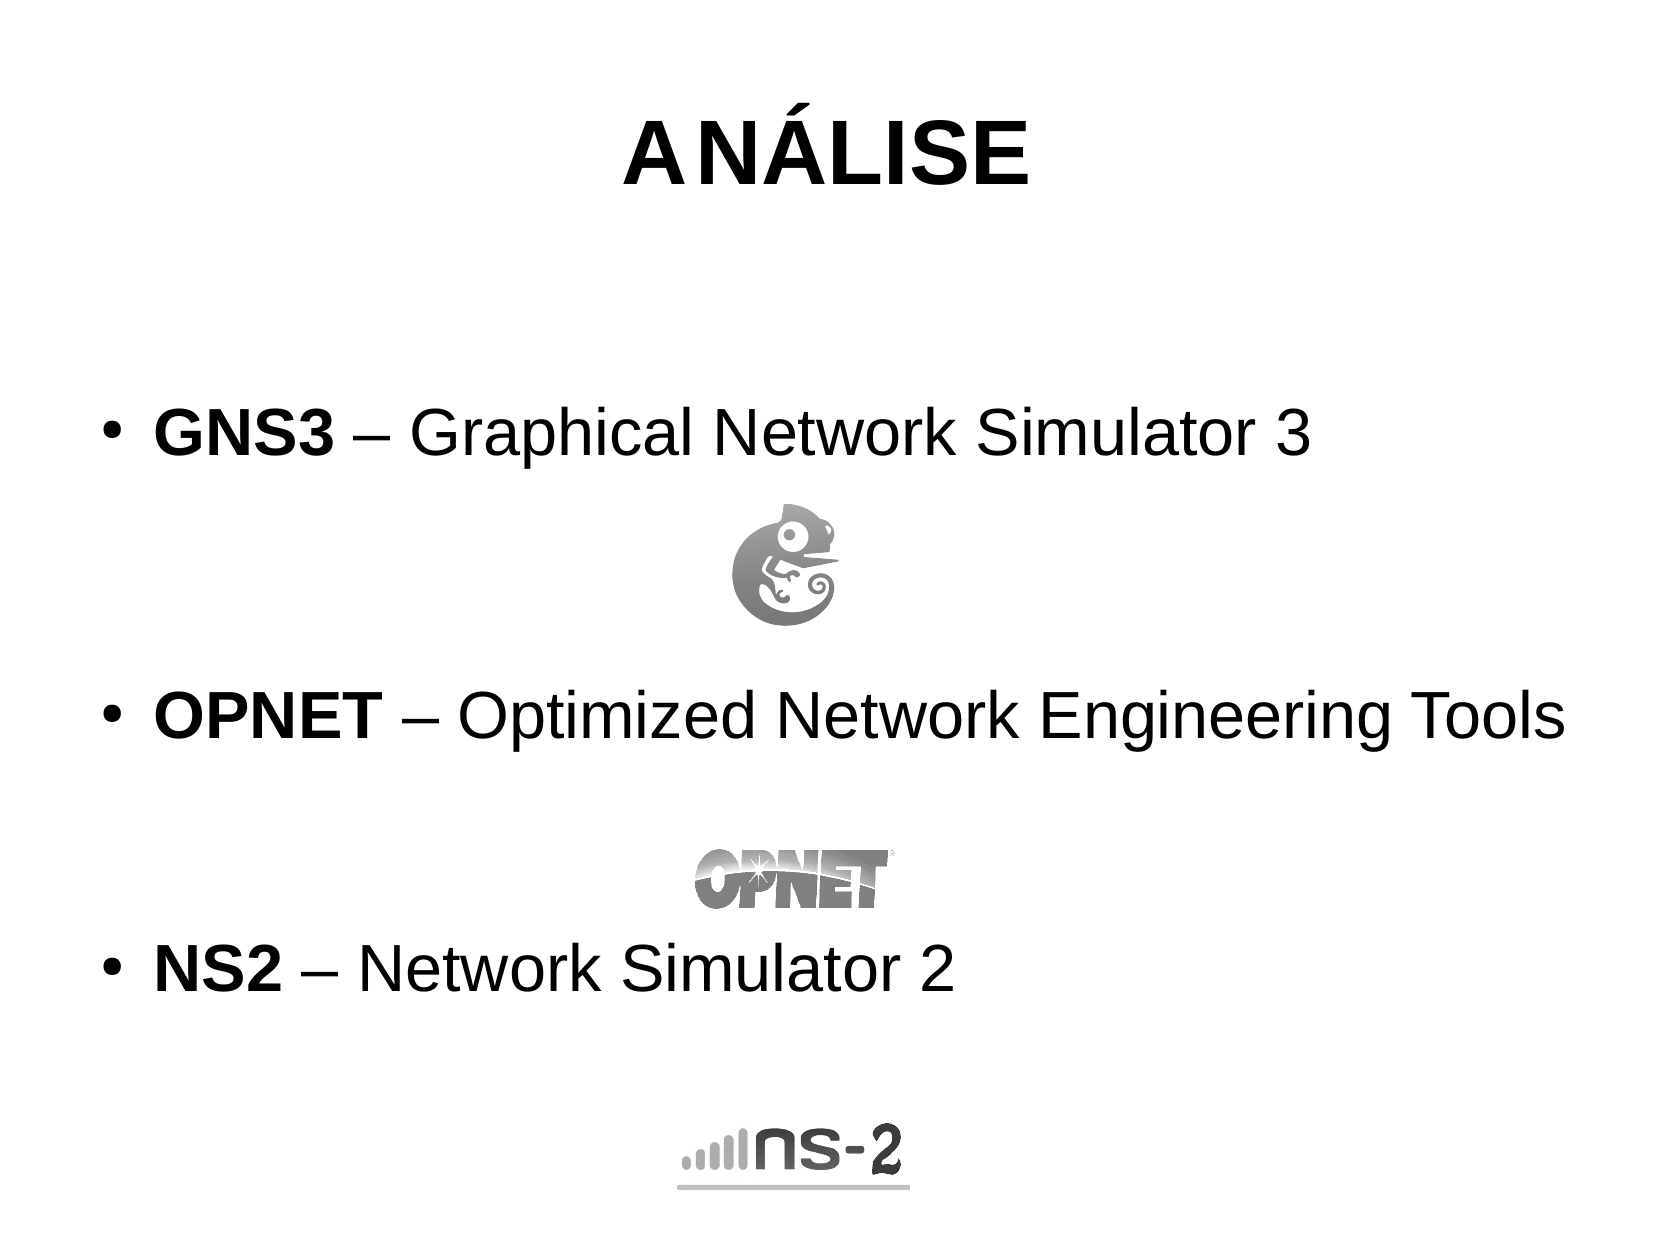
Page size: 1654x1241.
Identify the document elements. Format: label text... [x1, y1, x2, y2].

title A NÁLISE [82, 49, 1571, 257]
list GNS3 – Graphical Network Simulator 3 OPNET – Optimized Network Engineering Tools NS2 – Network Simulator 2 [82, 290, 1571, 1217]
